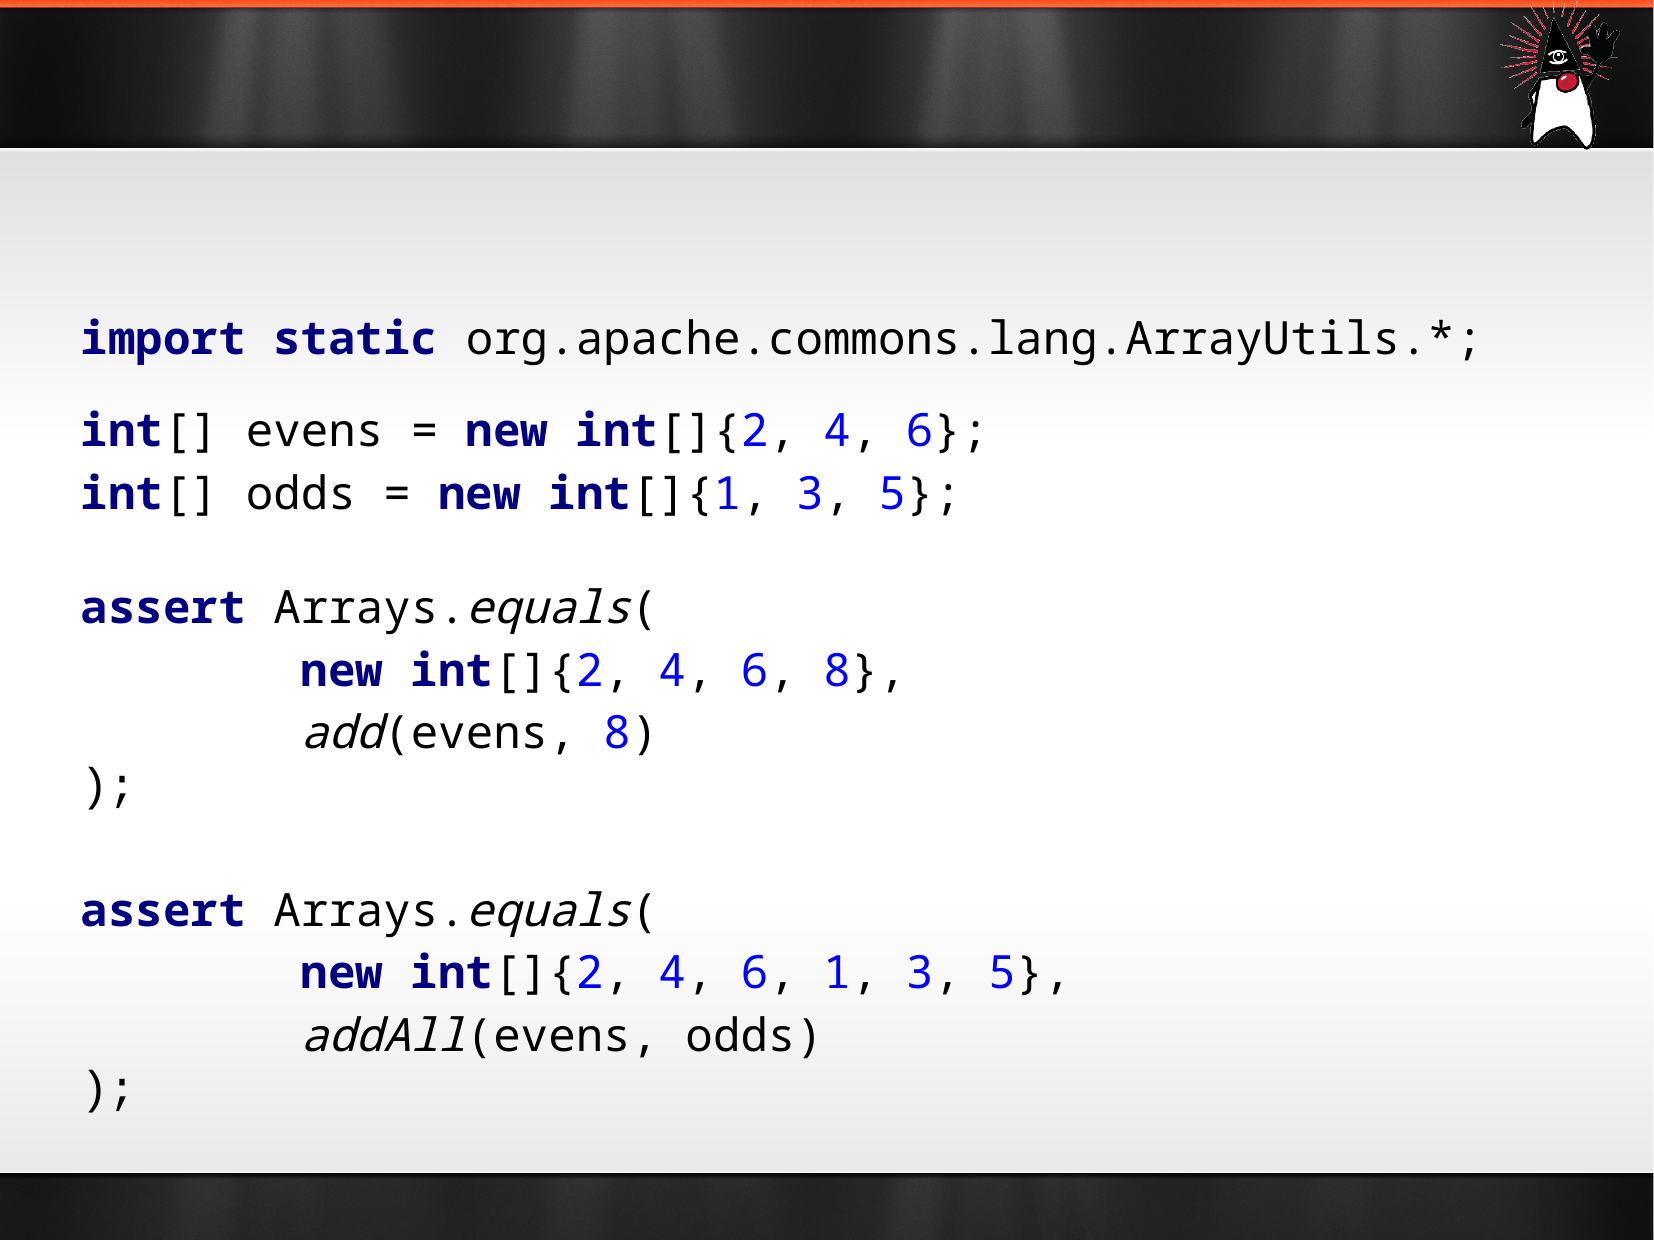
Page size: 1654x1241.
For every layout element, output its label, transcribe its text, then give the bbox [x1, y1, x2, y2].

picture [0, 0, 1654, 1240]
subtitle import static org.apache.commons.lang.ArrayUtils.*; int[] evens = new int[]{2, 4, 6}; int[] odds = new int[]{1, 3, 5}; assert Arrays.equals( new int[]{2, 4, 6, 8}, add(evens, 8) ); assert Arrays.equals( new int[]{2, 4, 6, 1, 3, 5}, addAll(evens, odds) ); [80, 305, 1654, 1125]
